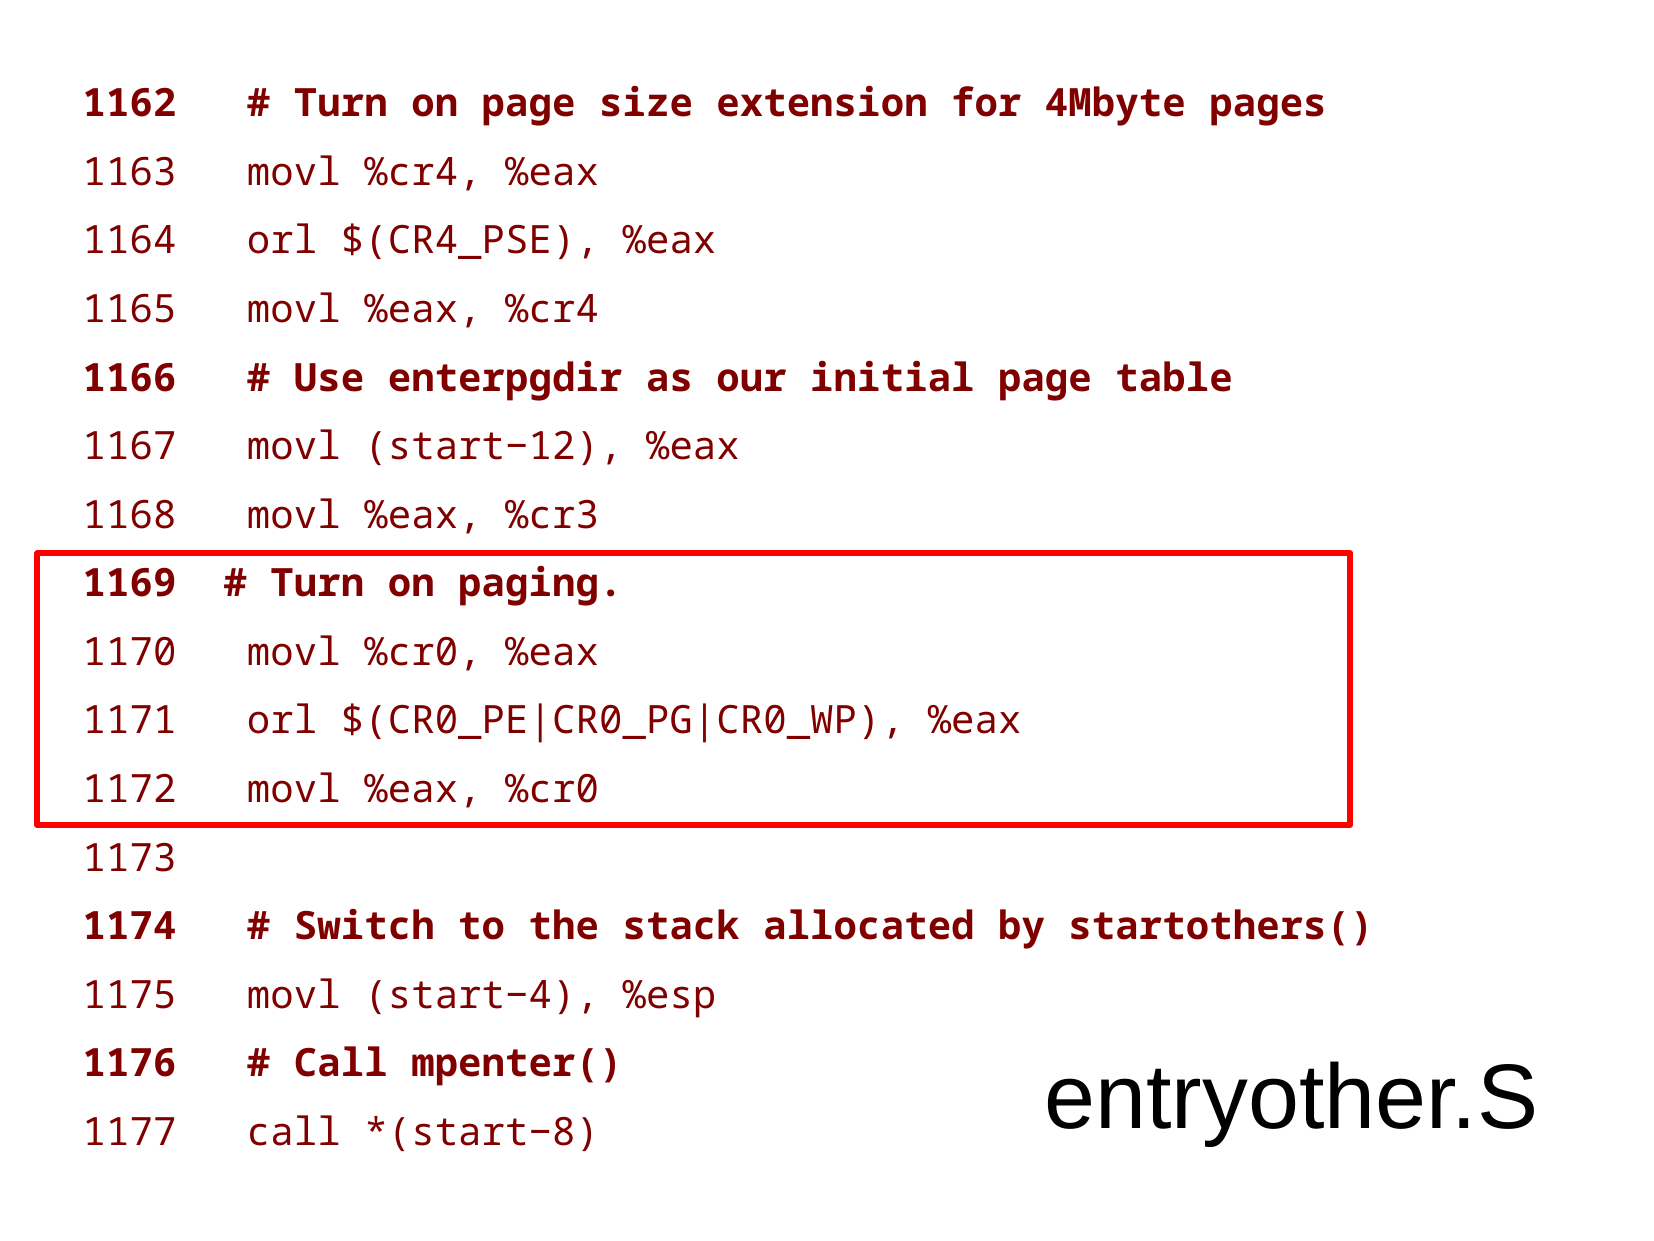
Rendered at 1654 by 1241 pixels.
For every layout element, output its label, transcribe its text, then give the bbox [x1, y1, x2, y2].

list 1162 # Turn on page size extension for 4Mbyte pages 1163 movl %cr4, %eax 1164 orl $(CR4_PSE), %eax 1165 movl %eax, %cr4 1166 # Use enterpgdir as our initial page table 1167 movl (start−12), %eax 1168 movl %eax, %cr3 1169 # Turn on paging. 1170 movl %cr0, %eax 1171 orl $(CR0_PE|CR0_PG|CR0_WP), %eax 1172 movl %eax, %cr0 1173 1174 # Switch to the stack allocated by startothers() 1175 movl (start−4), %esp 1176 # Call mpenter() 1177 call *(start−8) [82, 75, 1571, 1163]
list 1162 # Turn on page size extension for 4Mbyte pages 1163 movl %cr4, %eax 1164 orl $(CR4_PSE), %eax 1165 movl %eax, %cr4 1166 # Use enterpgdir as our initial page table 1167 movl (start−12), %eax 1168 movl %eax, %cr3 1169 # Turn on paging. 1170 movl %cr0, %eax 1171 orl $(CR0_PE|CR0_PG|CR0_WP), %eax 1172 movl %eax, %cr0 1173 1174 # Switch to the stack allocated by startothers() 1175 movl (start−4), %esp 1176 # Call mpenter() 1177 call *(start−8) [82, 556, 1347, 822]
title entryother.S [1012, 992, 1571, 1201]
